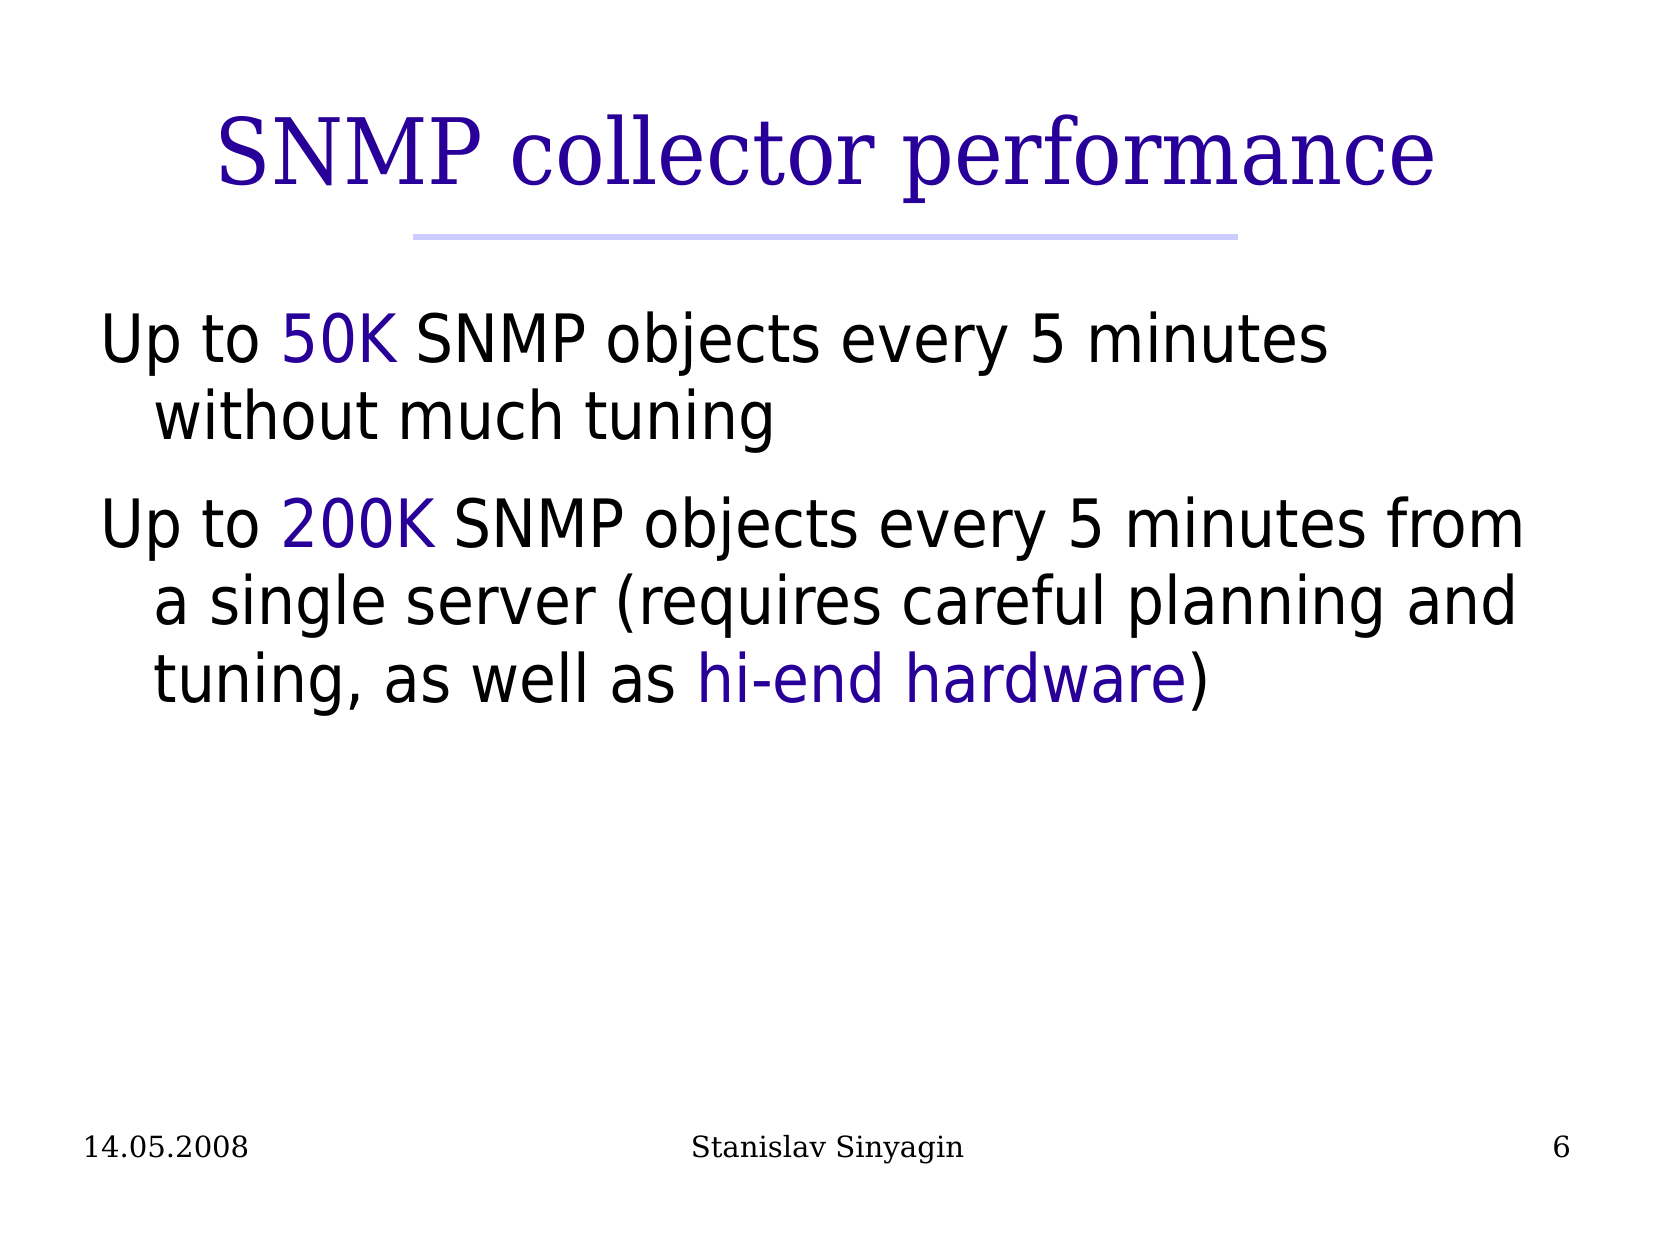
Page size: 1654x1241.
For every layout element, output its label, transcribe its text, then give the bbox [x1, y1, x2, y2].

title SNMP collector performance [82, 49, 1571, 257]
list Up to 50K SNMP objects every 5 minutes without much tuning Up to 200K SNMP objects every 5 minutes from a single server (requires careful planning and tuning, as well as hi-end hardware) [82, 300, 1571, 1109]
